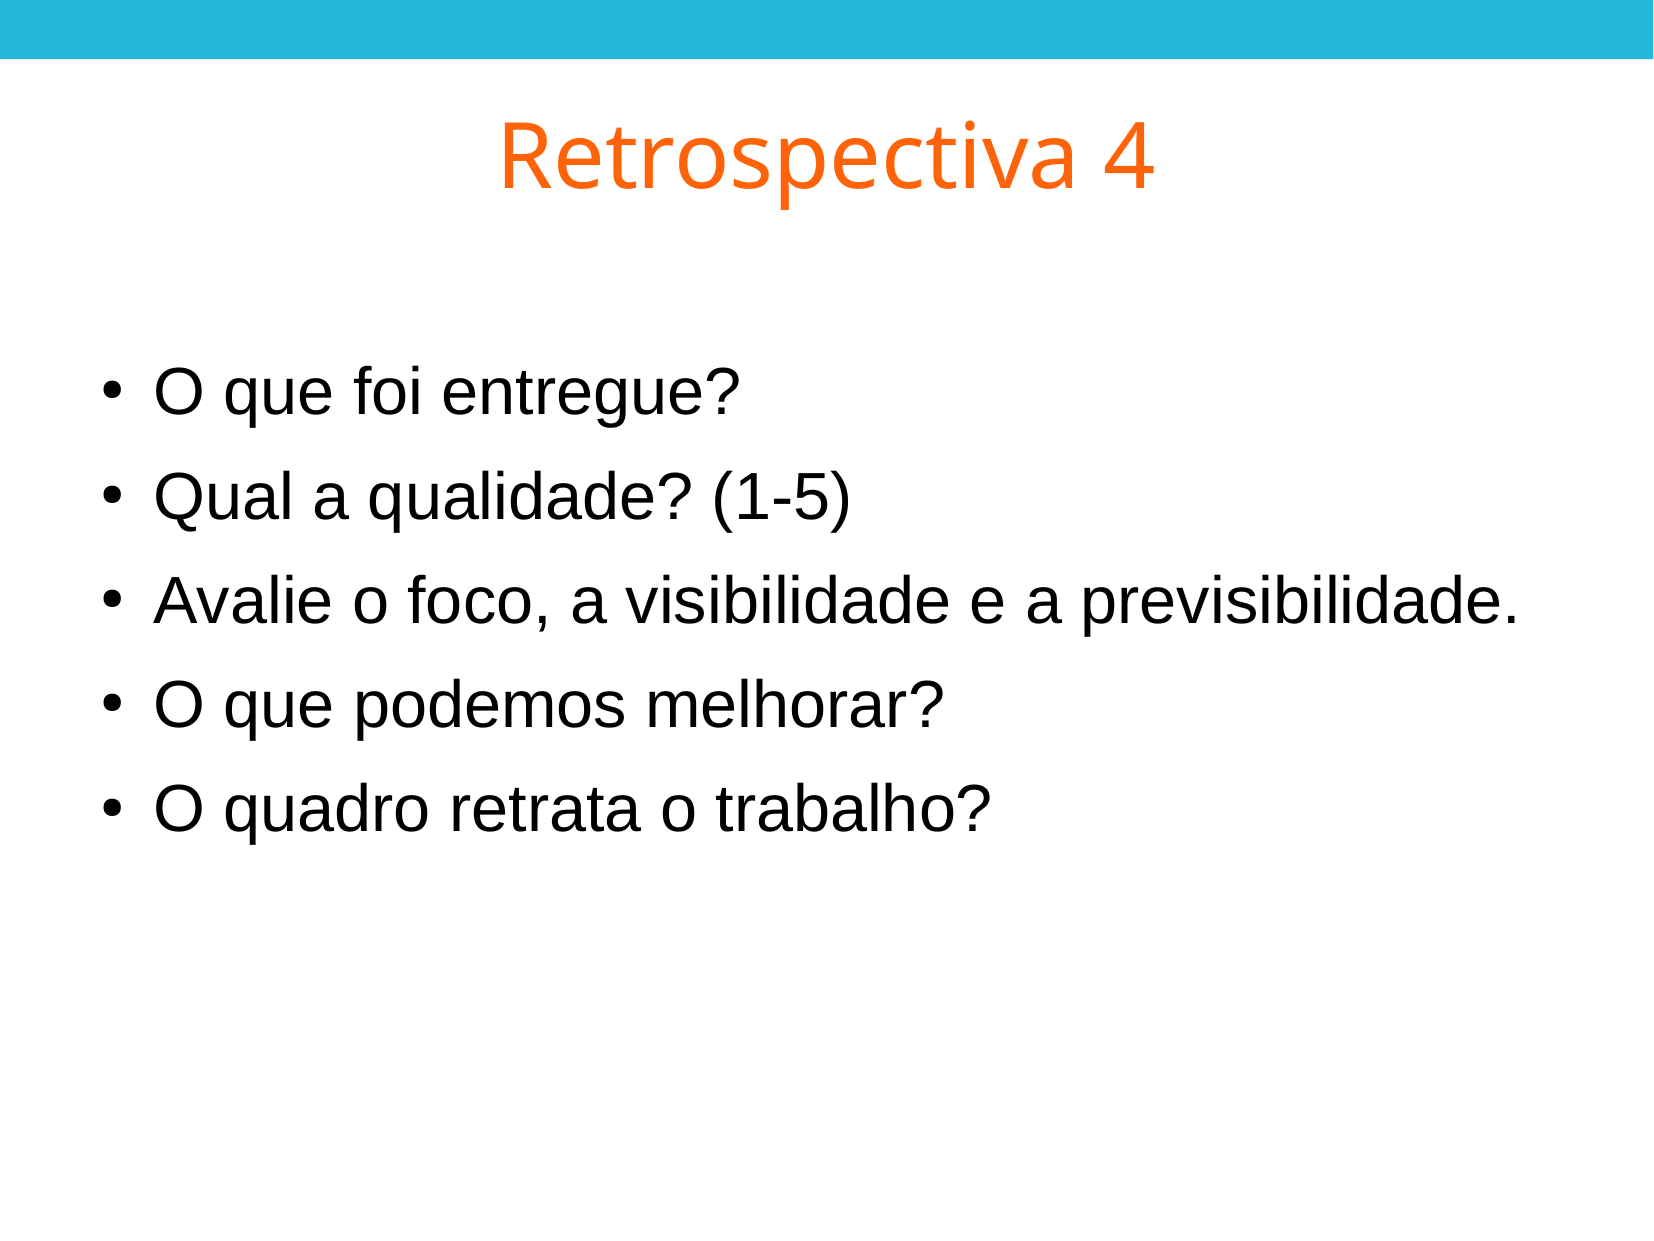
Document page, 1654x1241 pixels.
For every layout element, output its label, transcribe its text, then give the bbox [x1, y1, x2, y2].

list O que foi entregue? Qual a qualidade? (1-5) Avalie o foco, a visibilidade e a previsibilidade. O que podemos melhorar? O quadro retrata o trabalho? [82, 354, 1571, 1182]
title Retrospectiva 4 [82, 56, 1571, 250]
